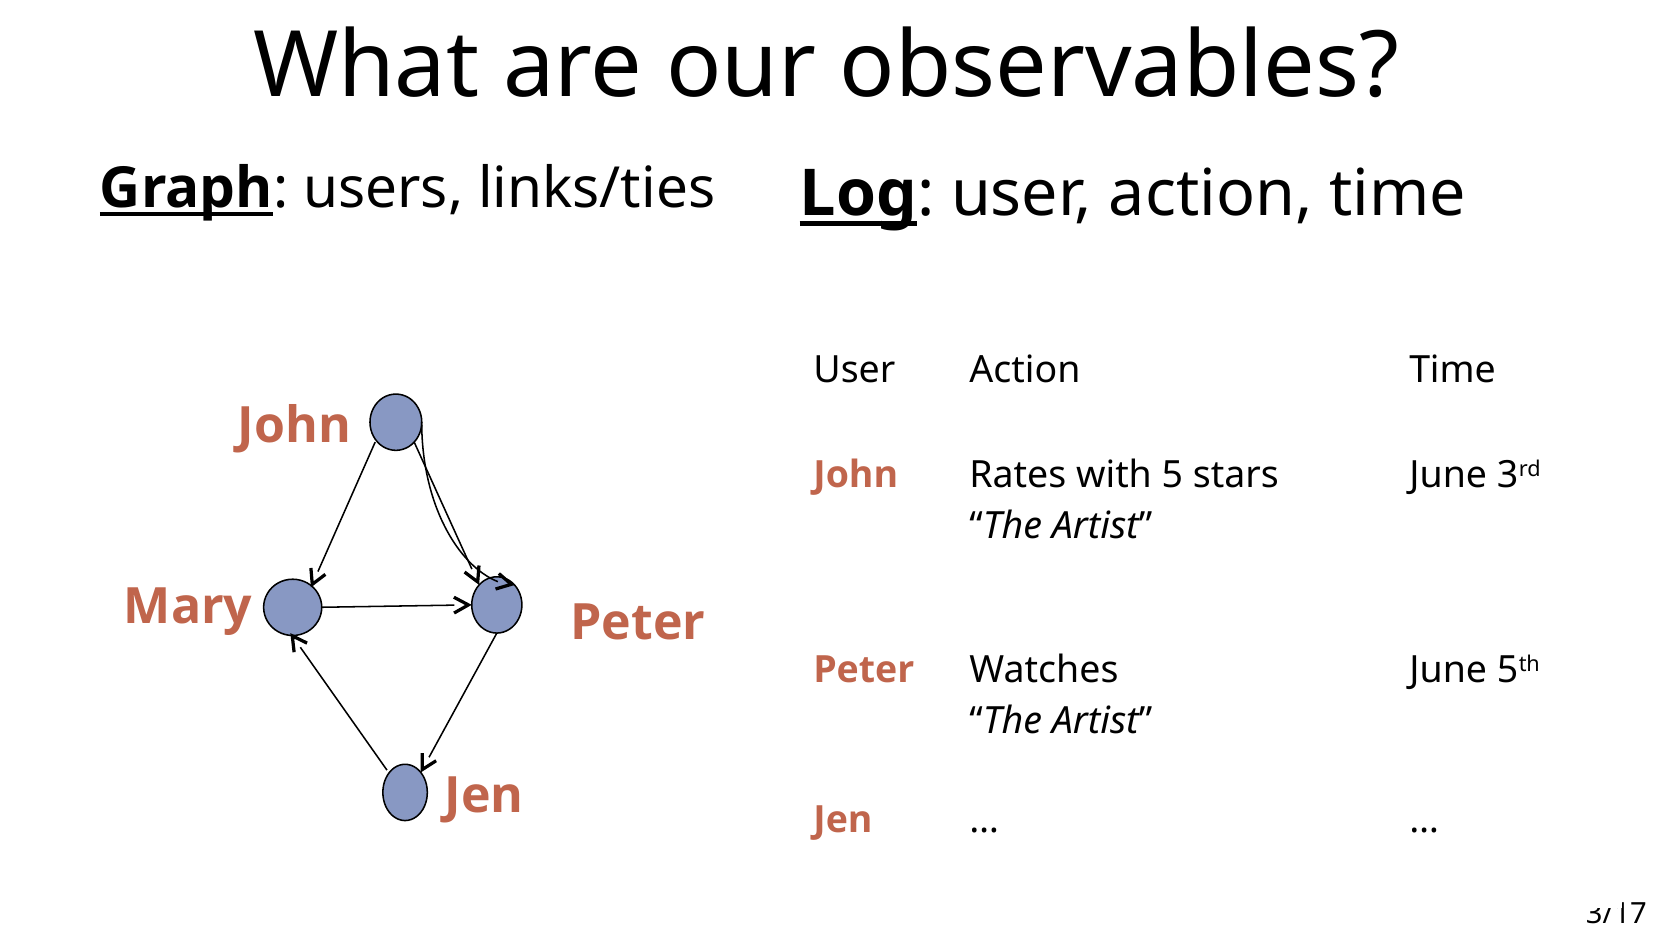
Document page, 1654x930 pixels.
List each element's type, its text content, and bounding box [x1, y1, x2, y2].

text_box John [218, 380, 370, 465]
table_cell … [954, 785, 1394, 908]
text_box Jen [408, 750, 561, 835]
table_cell John [798, 440, 954, 635]
table_cell Peter [798, 635, 954, 785]
table_cell Jen [798, 785, 954, 908]
table_cell Rates with 5 stars “The Artist” [954, 440, 1394, 635]
table_cell June 3rd [1394, 440, 1622, 635]
text_box Graph: users, links/ties [73, 139, 747, 302]
table_header Time [1394, 335, 1622, 440]
text_box Mary [112, 560, 264, 646]
table_header Action [954, 335, 1394, 440]
table_cell … [1394, 785, 1622, 908]
table_cell June 5th [1394, 635, 1622, 785]
text_box [370, 394, 422, 451]
text_box [471, 576, 522, 633]
text_box [382, 764, 408, 821]
table_cell Watches “The Artist” [954, 635, 1394, 785]
text_box Log: user, action, time [771, 139, 1488, 327]
table_header User [798, 335, 954, 440]
text_box Peter [540, 577, 735, 662]
title What are our observables? [82, 2, 1571, 120]
text_box [264, 579, 322, 636]
